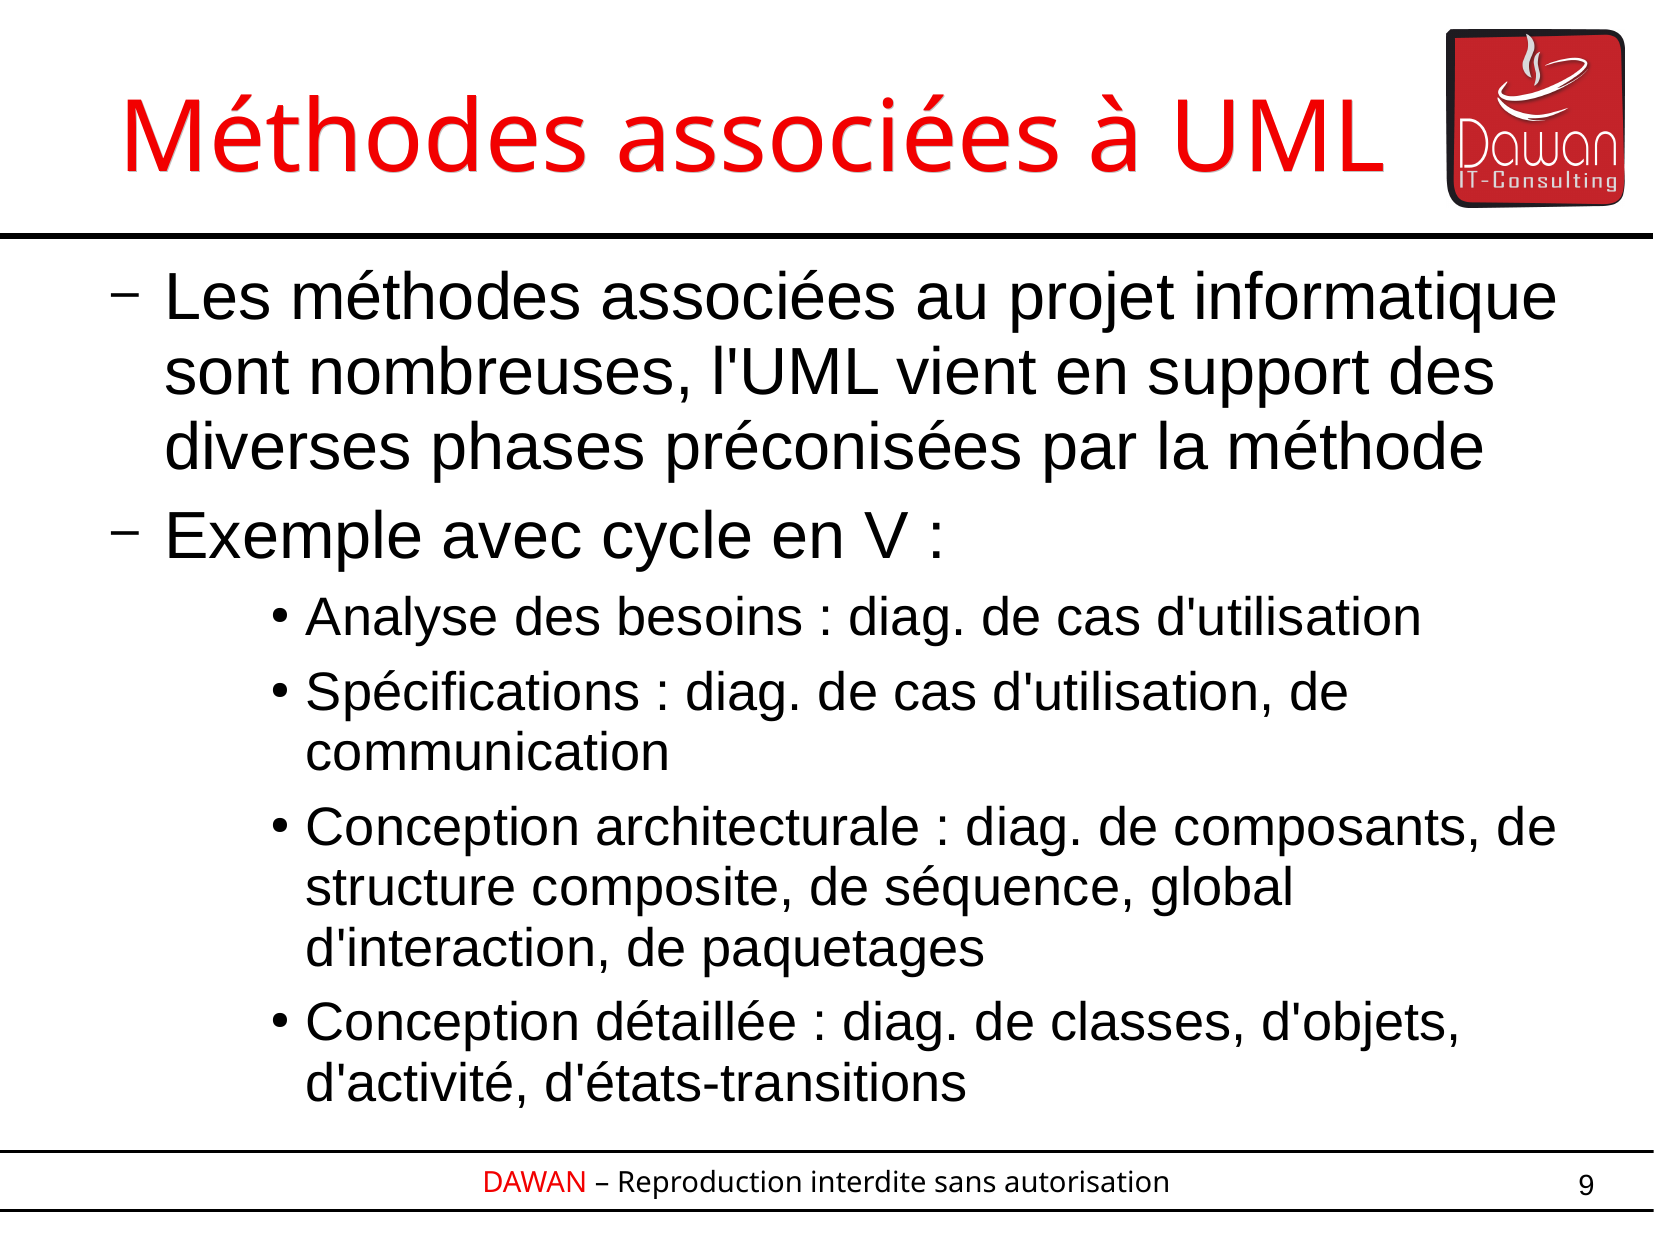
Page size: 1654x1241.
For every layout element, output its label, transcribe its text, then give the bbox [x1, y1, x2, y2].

picture [1447, 29, 1625, 208]
text_box Les méthodes associées au projet informatique sont nombreuses, l'UML vient en support des diverses phases préconisées par la méthode Exemple avec cycle en V : Analyse des besoins : diag. de cas d'utilisation Spécifications : diag. de cas d'utilisation, de communication Conception architecturale : diag. de composants, de structure composite, de séquence, global d'interaction, de paquetages Conception détaillée : diag. de classes, d'objets, d'activité, d'états-transitions [59, 251, 1595, 1121]
title Méthodes associées à UML [59, 29, 1447, 237]
